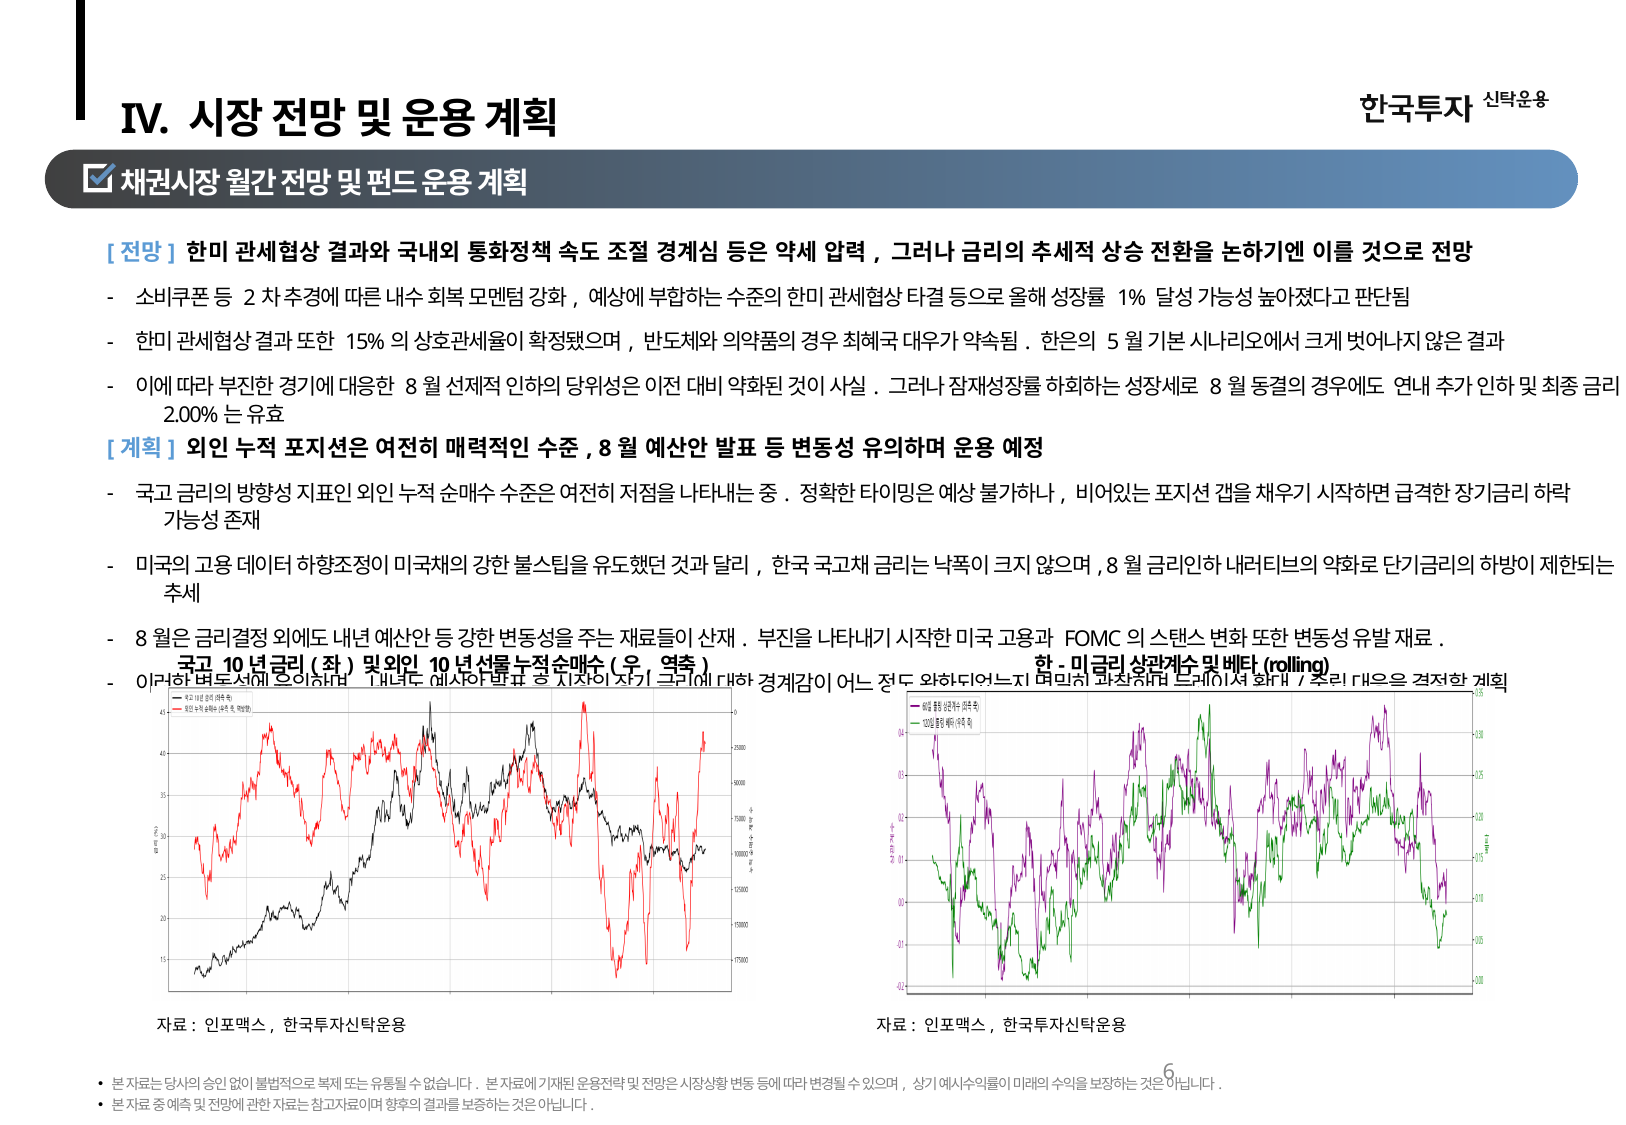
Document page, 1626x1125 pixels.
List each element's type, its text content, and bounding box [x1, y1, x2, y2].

text_box 국고 10년 금리(좌) 및 외인 10년 선물 누적 순매수(우, 역축) [130, 643, 756, 685]
text_box IV. 시장 전망 및 운용 계획 [105, 83, 675, 150]
text_box 한-미 금리 상관계수 및 베타(rolling) [869, 643, 1495, 685]
picture [151, 686, 756, 1001]
text_box 6 [1147, 1042, 1514, 1103]
text_box 채권시장 월간 전망 및 펀드 운용 계획 [105, 149, 1588, 204]
picture [890, 686, 1495, 1001]
text_box [계획] 외인 누적 포지션은 여전히 매력적인 수준, 8월 예산안 발표 등 변동성 유의하며 운용 예정 국고 금리의 방향성 지표인 외인 누적 순매수 수준은 여전히 저점을 나타내는 중. 정확한 타이밍은 예상 불가하나, 비어있는 포지션 갭을 채우기 시작하면 급격한 장기금리 하락 가능성 존재 미국의 고용 데이터 하향조정이 미국채의 강한 불스팁을 유도했던 것과 달리, 한국 국고채 금리는 낙폭이 크지 않으며, 8월 금리인하 내러티브의 약화로 단기금리의 하방이 제한되는 추세 8월은 금리결정 외에도 내년 예산안 등 강한 변동성을 주는 재료들이 산재. 부진을 나타내기 시작한 미국 고용과 FOMC의 스탠스 변화 또한 변동성 유발 재료. 이러한 변동성에 유의하며, 내년도 예산안 발표 후 시장의 장기 금리에 대한 경계감이 어느 정도 완화되었는지 면밀히 관찰하며 듀레이션 확대/중립 대응을 결정할 계획 [91, 423, 1625, 648]
text_box 자료: 인포맥스, 한국투자신탁운용 [142, 1007, 422, 1042]
text_box [전망] 한미 관세협상 결과와 국내외 통화정책 속도 조절 경계심 등은 약세 압력, 그러나 금리의 추세적 상승 전환을 논하기엔 이를 것으로 전망 소비쿠폰 등 2차 추경에 따른 내수 회복 모멘텀 강화, 예상에 부합하는 수준의 한미 관세협상 타결 등으로 올해 성장률 1% 달성 가능성 높아졌다고 판단됨 한미 관세협상 결과 또한 15%의 상호관세율이 확정됐으며, 반도체와 의약품의 경우 최혜국 대우가 약속됨. 한은의 5월 기본 시나리오에서 크게 벗어나지 않은 결과 이에 따라 부진한 경기에 대응한 8월 선제적 인하의 당위성은 이전 대비 약화된 것이 사실. 그러나 잠재성장률 하회하는 성장세로 8월 동결의 경우에도 연내 추가 인하 및 최종 금리 2.00%는 유효 [91, 227, 1625, 407]
text_box 자료: 인포맥스, 한국투자신탁운용 [861, 1007, 1142, 1042]
